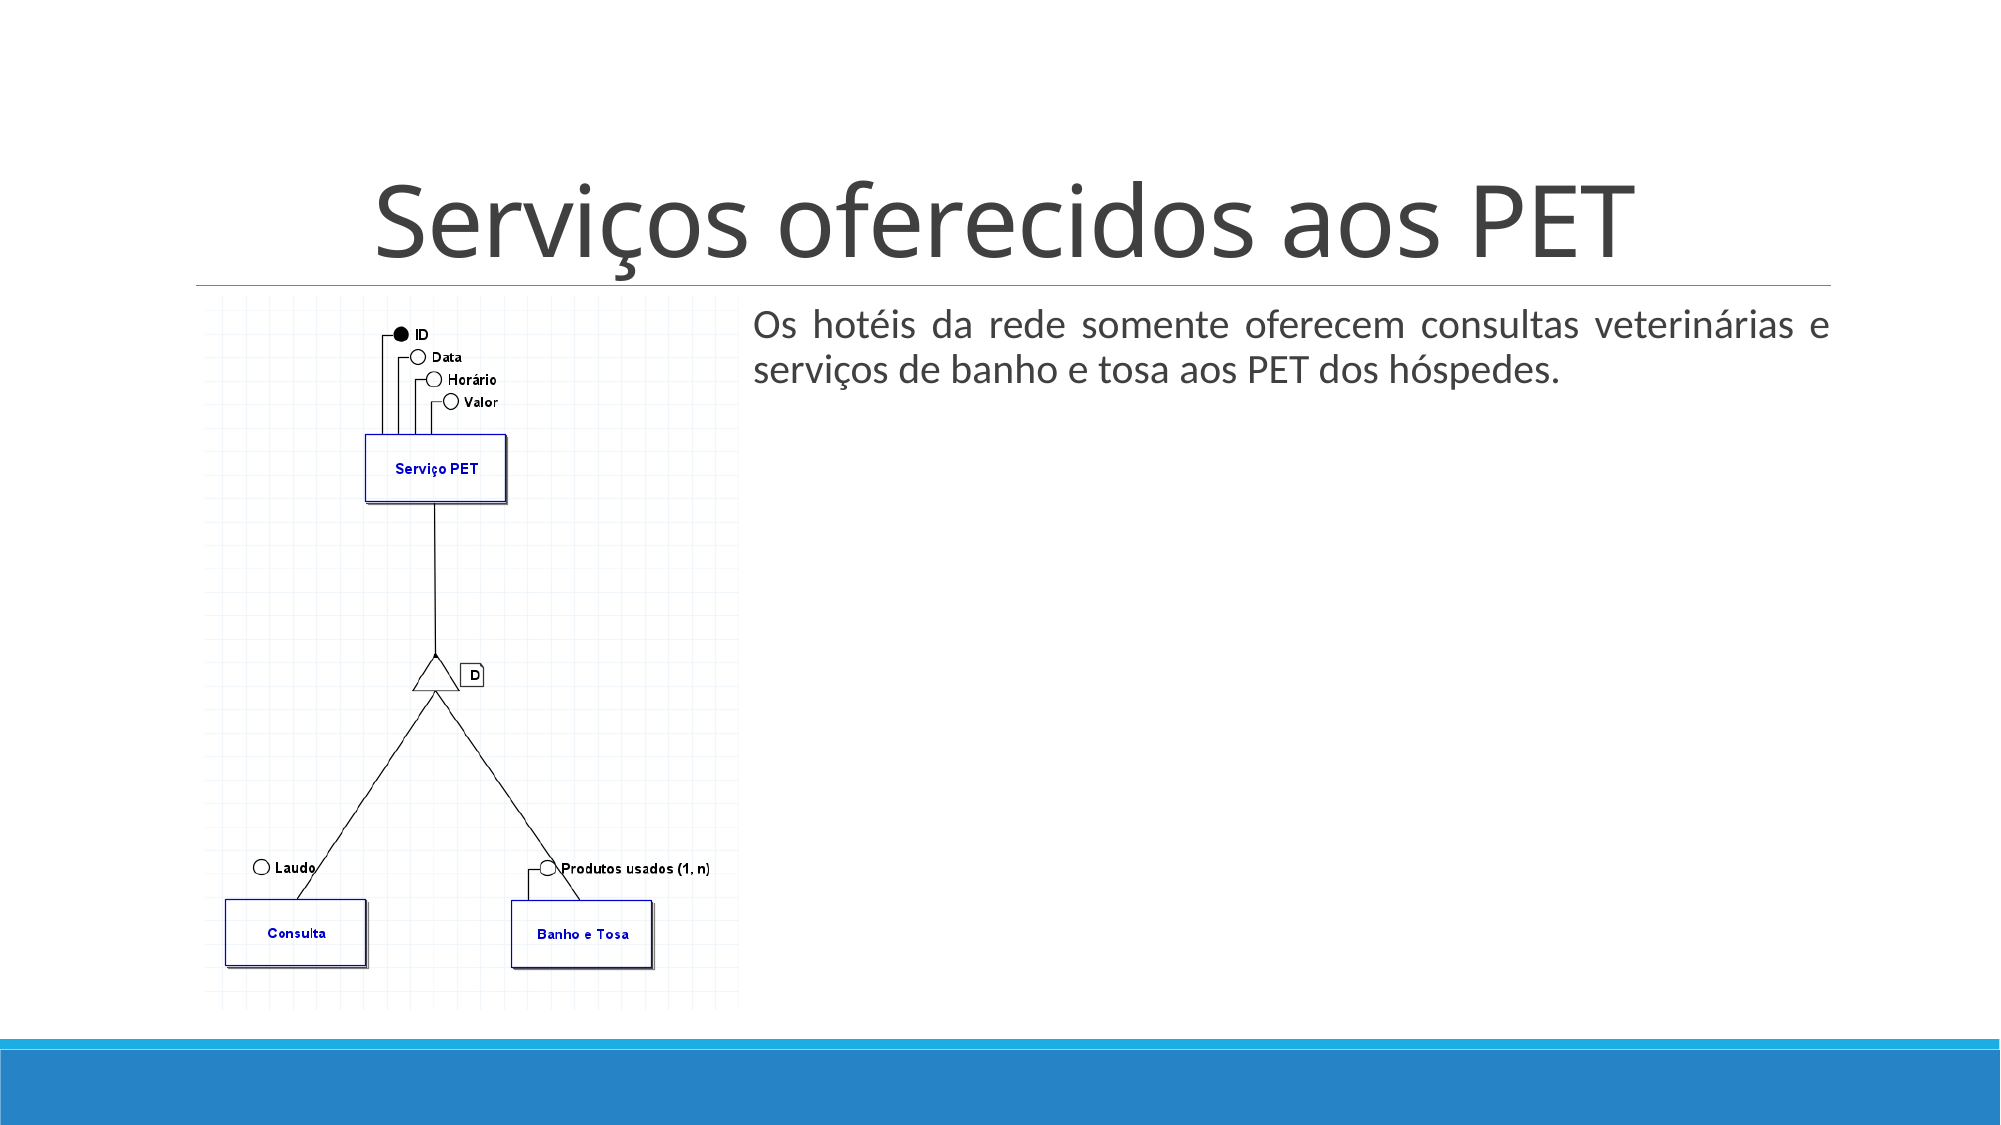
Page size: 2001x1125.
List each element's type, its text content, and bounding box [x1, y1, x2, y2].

title Serviços oferecidos aos PET [180, 47, 1831, 286]
picture [205, 295, 739, 1010]
list Os hotéis da rede somente oferecem consultas veterinárias e serviços de banho e tosa aos PET dos hóspedes. [739, 295, 1831, 956]
